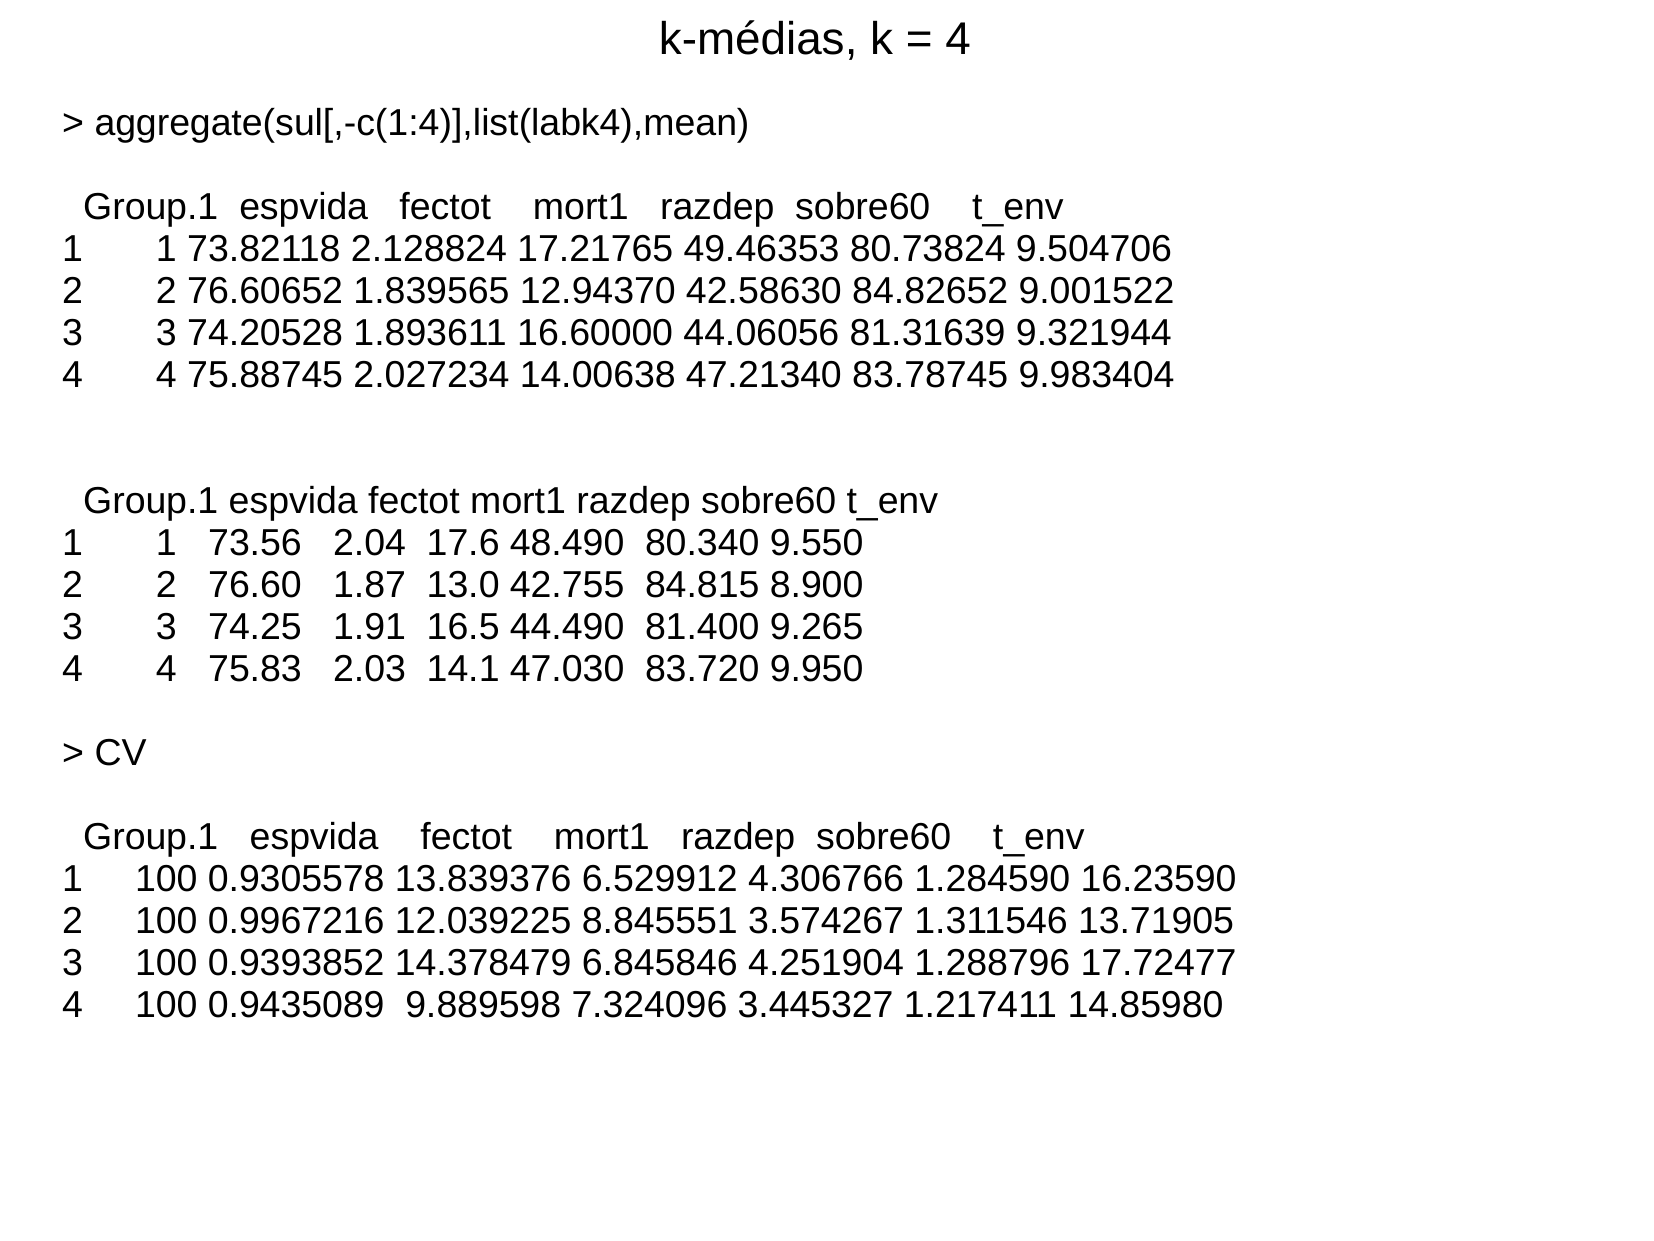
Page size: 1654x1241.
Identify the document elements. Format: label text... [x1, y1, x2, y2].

title k-médias, k = 4 [70, 0, 1560, 142]
text_box > aggregate(sul[,-c(1:4)],list(labk4),mean) Group.1 espvida fectot mort1 razdep sobre60 t_env 1 1 73.82118 2.128824 17.21765 49.46353 80.73824 9.504706 2 2 76.60652 1.839565 12.94370 42.58630 84.82652 9.001522 3 3 74.20528 1.893611 16.60000 44.06056 81.31639 9.321944 4 4 75.88745 2.027234 14.00638 47.21340 83.78745 9.983404 Group.1 espvida fectot mort1 razdep sobre60 t_env 1 1 73.56 2.04 17.6 48.490 80.340 9.550 2 2 76.60 1.87 13.0 42.755 84.815 8.900 3 3 74.25 1.91 16.5 44.490 81.400 9.265 4 4 75.83 2.03 14.1 47.030 83.720 9.950 > CV Group.1 espvida fectot mort1 razdep sobre60 t_env 1 100 0.9305578 13.839376 6.529912 4.306766 1.284590 16.23590 2 100 0.9967216 12.039225 8.845551 3.574267 1.311546 13.71905 3 100 0.9393852 14.378479 6.845846 4.251904 1.288796 17.72477 4 100 0.9435089 9.889598 7.324096 3.445327 1.217411 14.85980 [47, 94, 1252, 1076]
